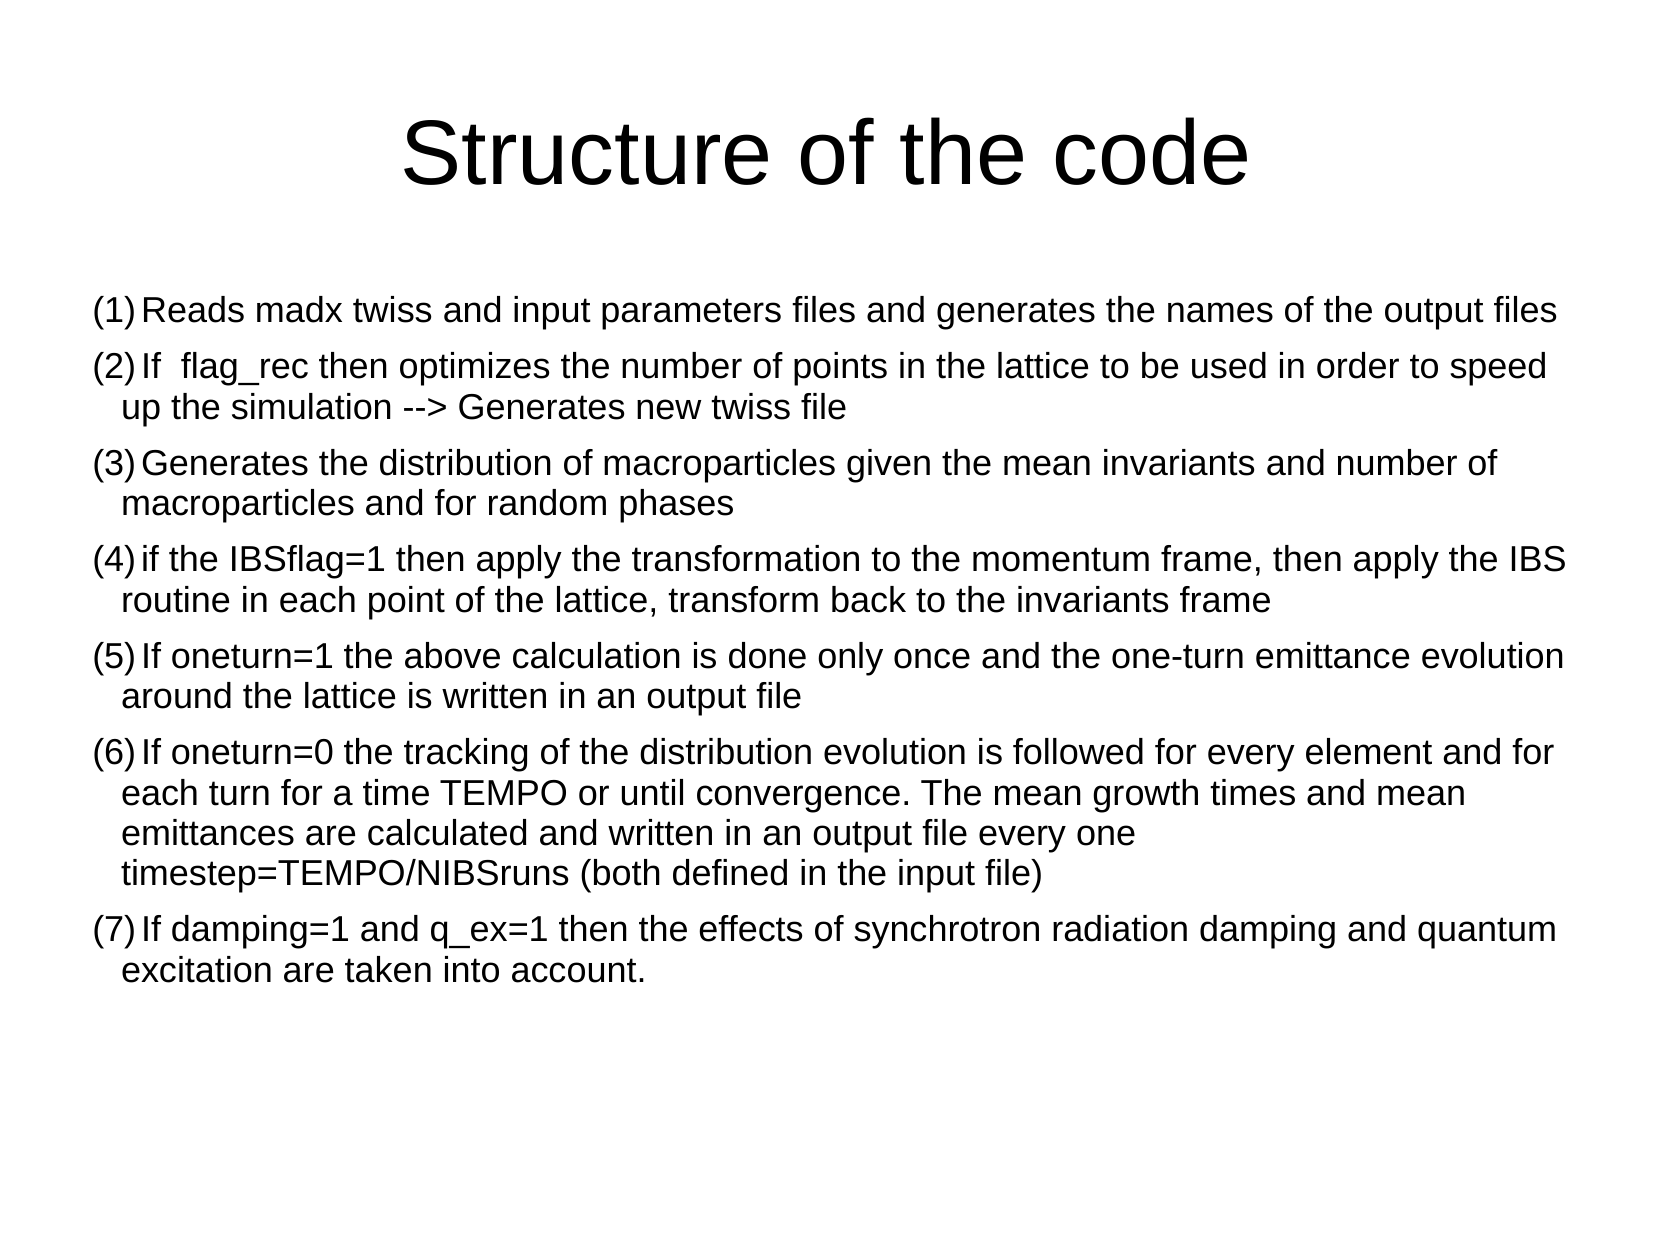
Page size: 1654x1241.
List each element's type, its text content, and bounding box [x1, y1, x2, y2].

list Reads madx twiss and input parameters files and generates the names of the output files If flag_rec then optimizes the number of points in the lattice to be used in order to speed up the simulation --> Generates new twiss file Generates the distribution of macroparticles given the mean invariants and number of macroparticles and for random phases if the IBSflag=1 then apply the transformation to the momentum frame, then apply the IBS routine in each point of the lattice, transform back to the invariants frame If oneturn=1 the above calculation is done only once and the one-turn emittance evolution around the lattice is written in an output file If oneturn=0 the tracking of the distribution evolution is followed for every element and for each turn for a time TEMPO or until convergence. The mean growth times and mean emittances are calculated and written in an output file every one timestep=TEMPO/NIBSruns (both defined in the input file) If damping=1 and q_ex=1 then the effects of synchrotron radiation damping and quantum excitation are taken into account. [82, 290, 1571, 1010]
title Structure of the code [82, 49, 1571, 257]
